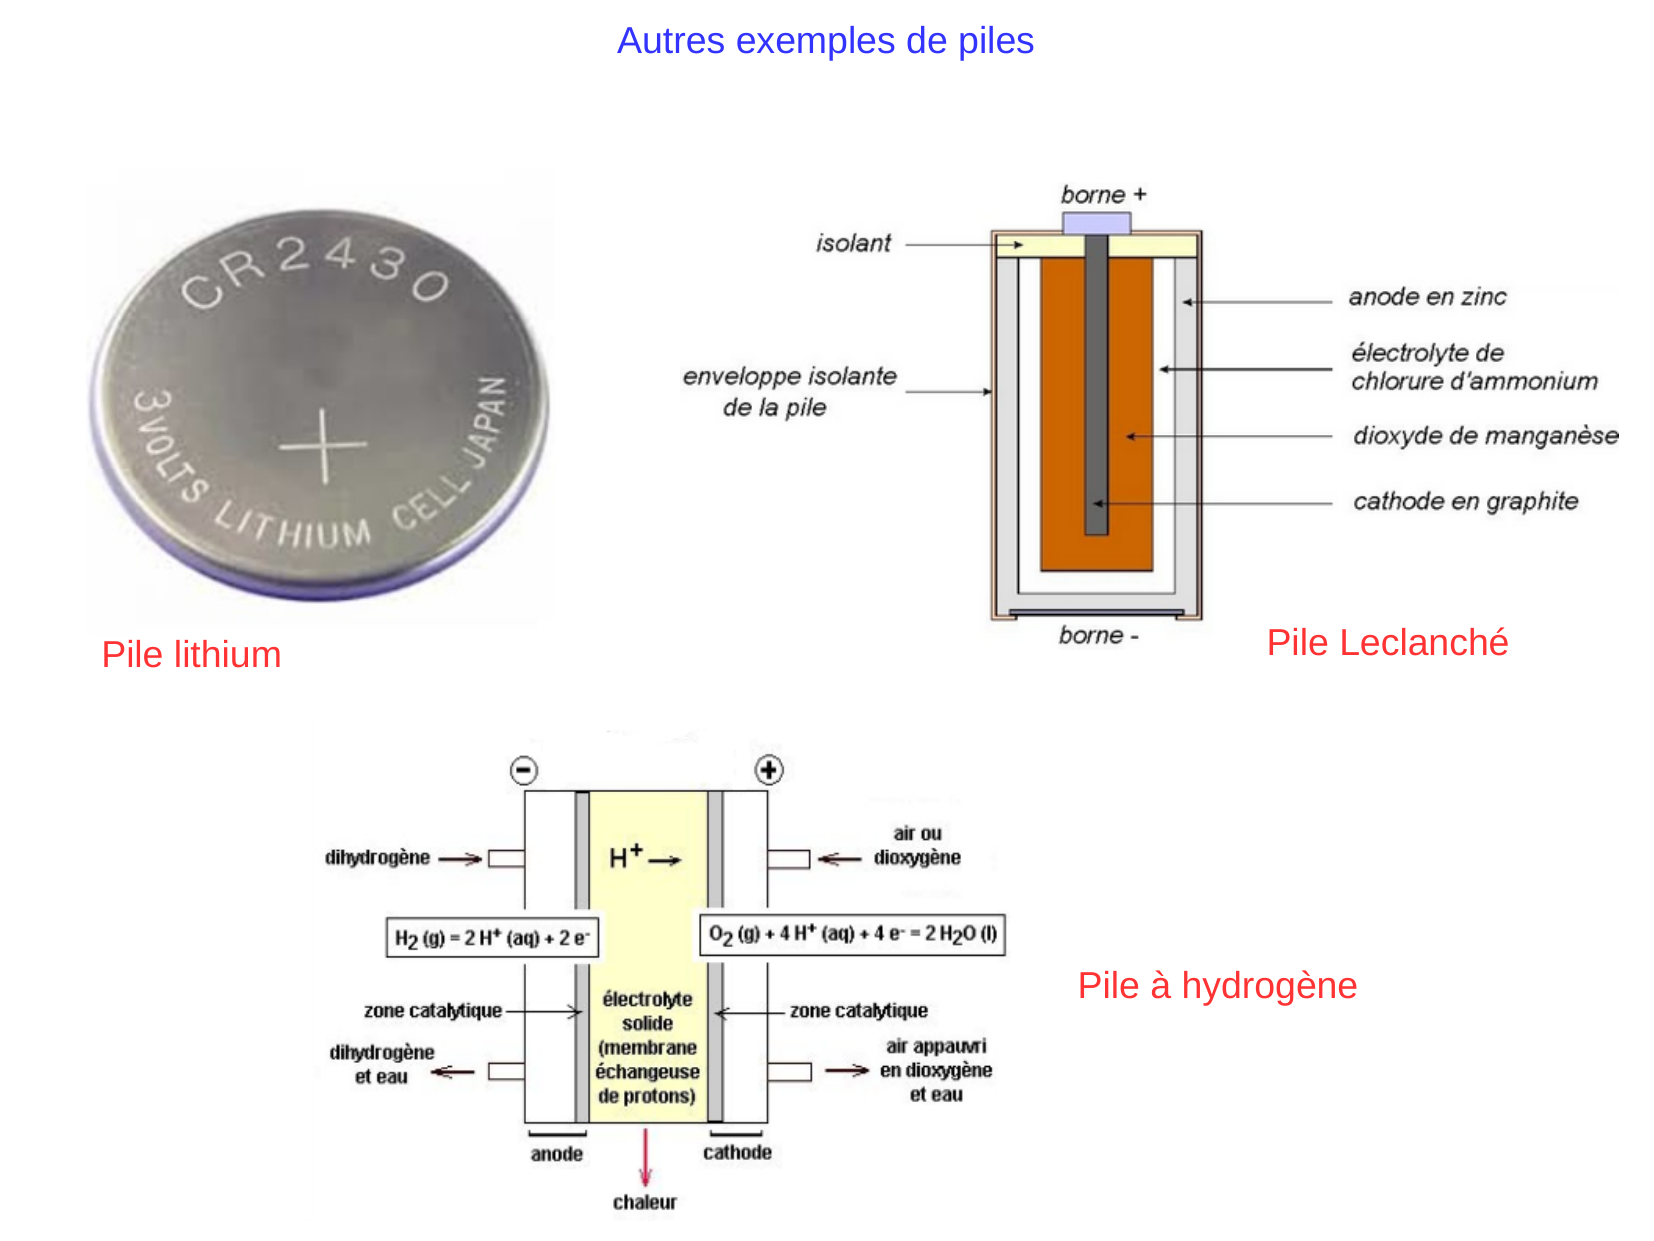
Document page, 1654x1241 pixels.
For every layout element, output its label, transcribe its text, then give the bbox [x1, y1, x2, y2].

picture [307, 720, 1022, 1221]
text_box Pile Leclanché [1251, 614, 1536, 672]
text_box Autres exemples de piles [602, 11, 1069, 71]
text_box Pile lithium [86, 625, 299, 683]
picture [86, 169, 556, 638]
text_box Pile à hydrogène [1062, 956, 1382, 1014]
picture [680, 182, 1619, 650]
